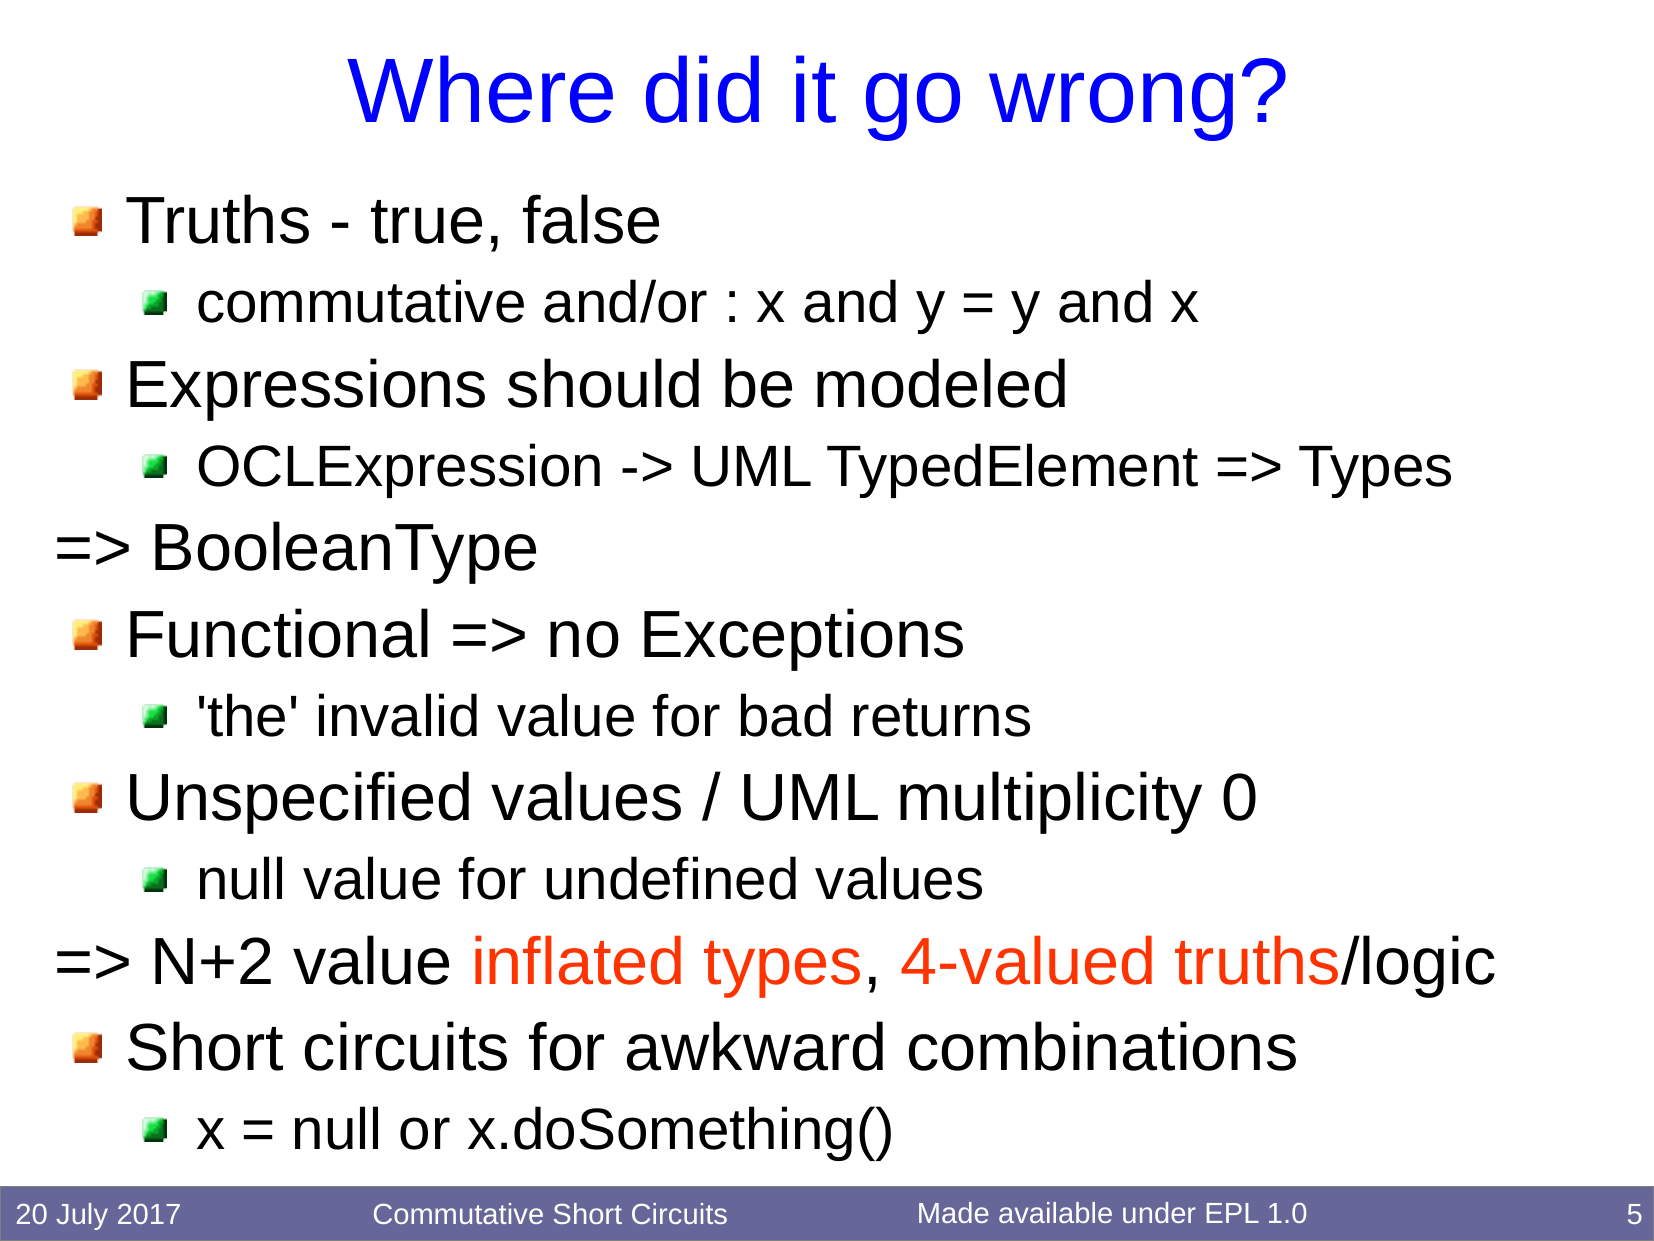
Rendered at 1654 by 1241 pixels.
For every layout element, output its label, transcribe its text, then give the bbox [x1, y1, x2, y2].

title Where did it go wrong? [0, 0, 1639, 194]
list Truths - true, false commutative and/or : x and y = y and x Expressions should be modeled OCLExpression -> UML TypedElement => Types => BooleanType Functional => no Exceptions 'the' invalid value for bad returns Unspecified values / UML multiplicity 0 null value for undefined values => N+2 value inflated types, 4-valued truths/logic Short circuits for awkward combinations x = null or x.doSomething() [54, 183, 1612, 1161]
